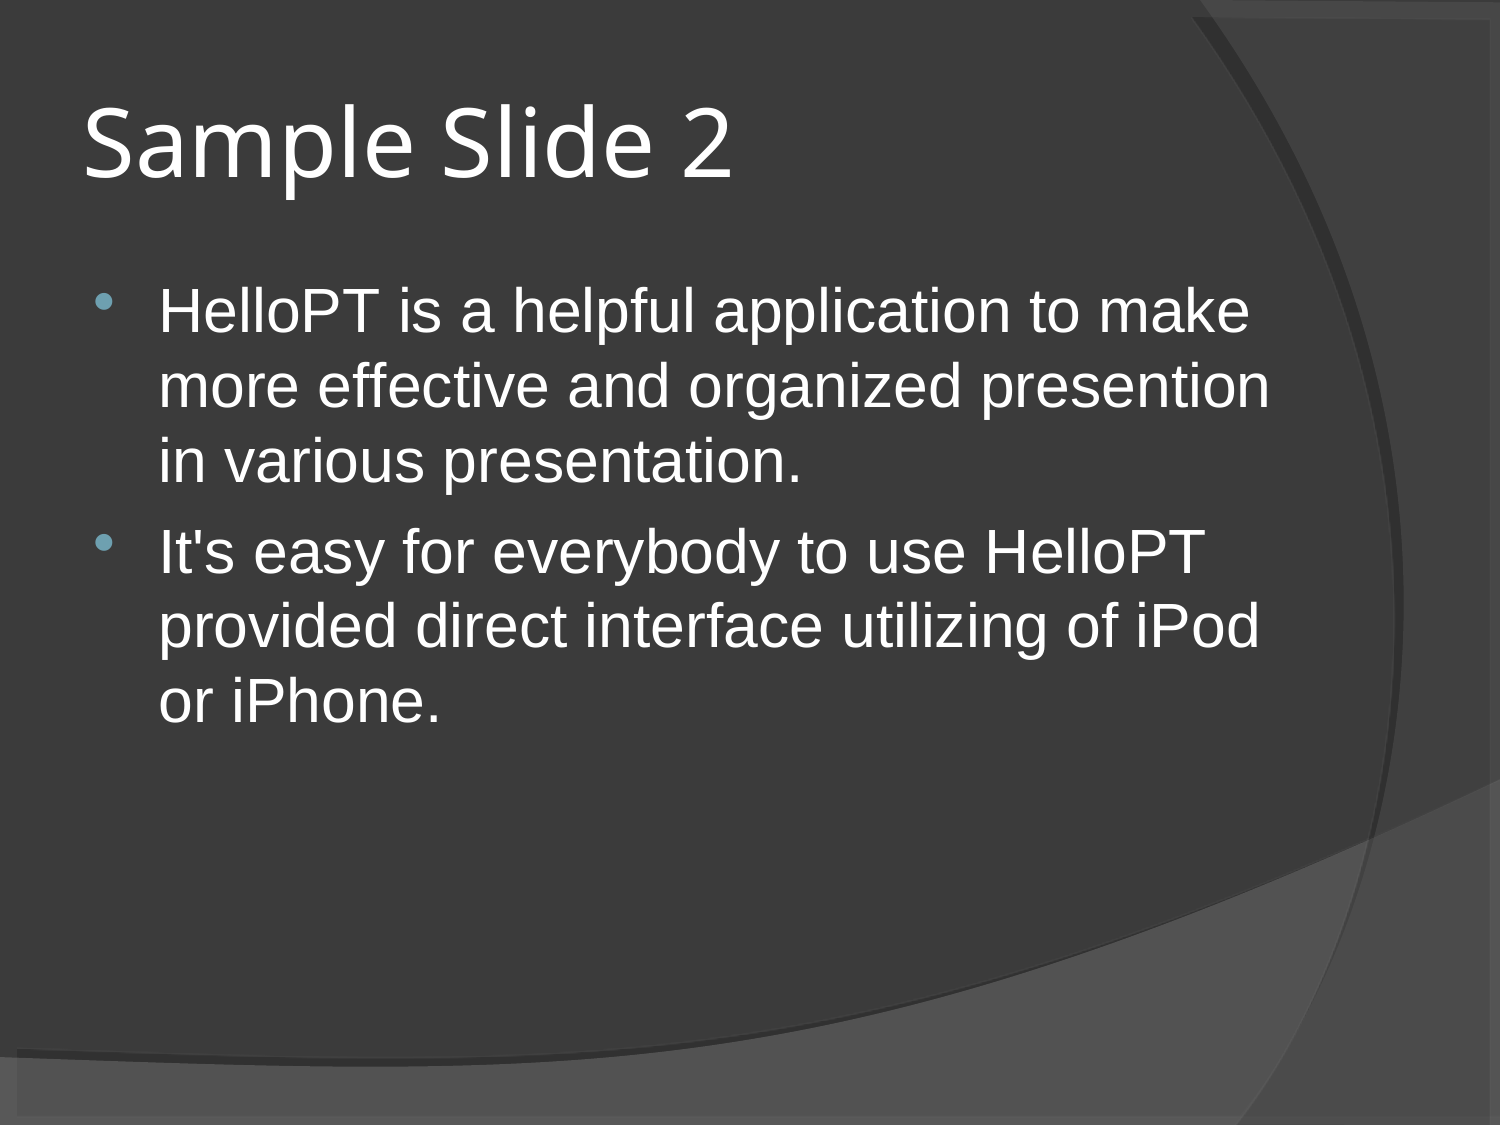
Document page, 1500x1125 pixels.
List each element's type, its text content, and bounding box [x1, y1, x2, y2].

title Sample Slide 2 [74, 45, 1300, 233]
list HelloPT is a helpful application to make more effective and organized presention in various presentation. It's easy for everybody to use HelloPT provided direct interface utilizing of iPod or iPhone. [74, 262, 1300, 1006]
